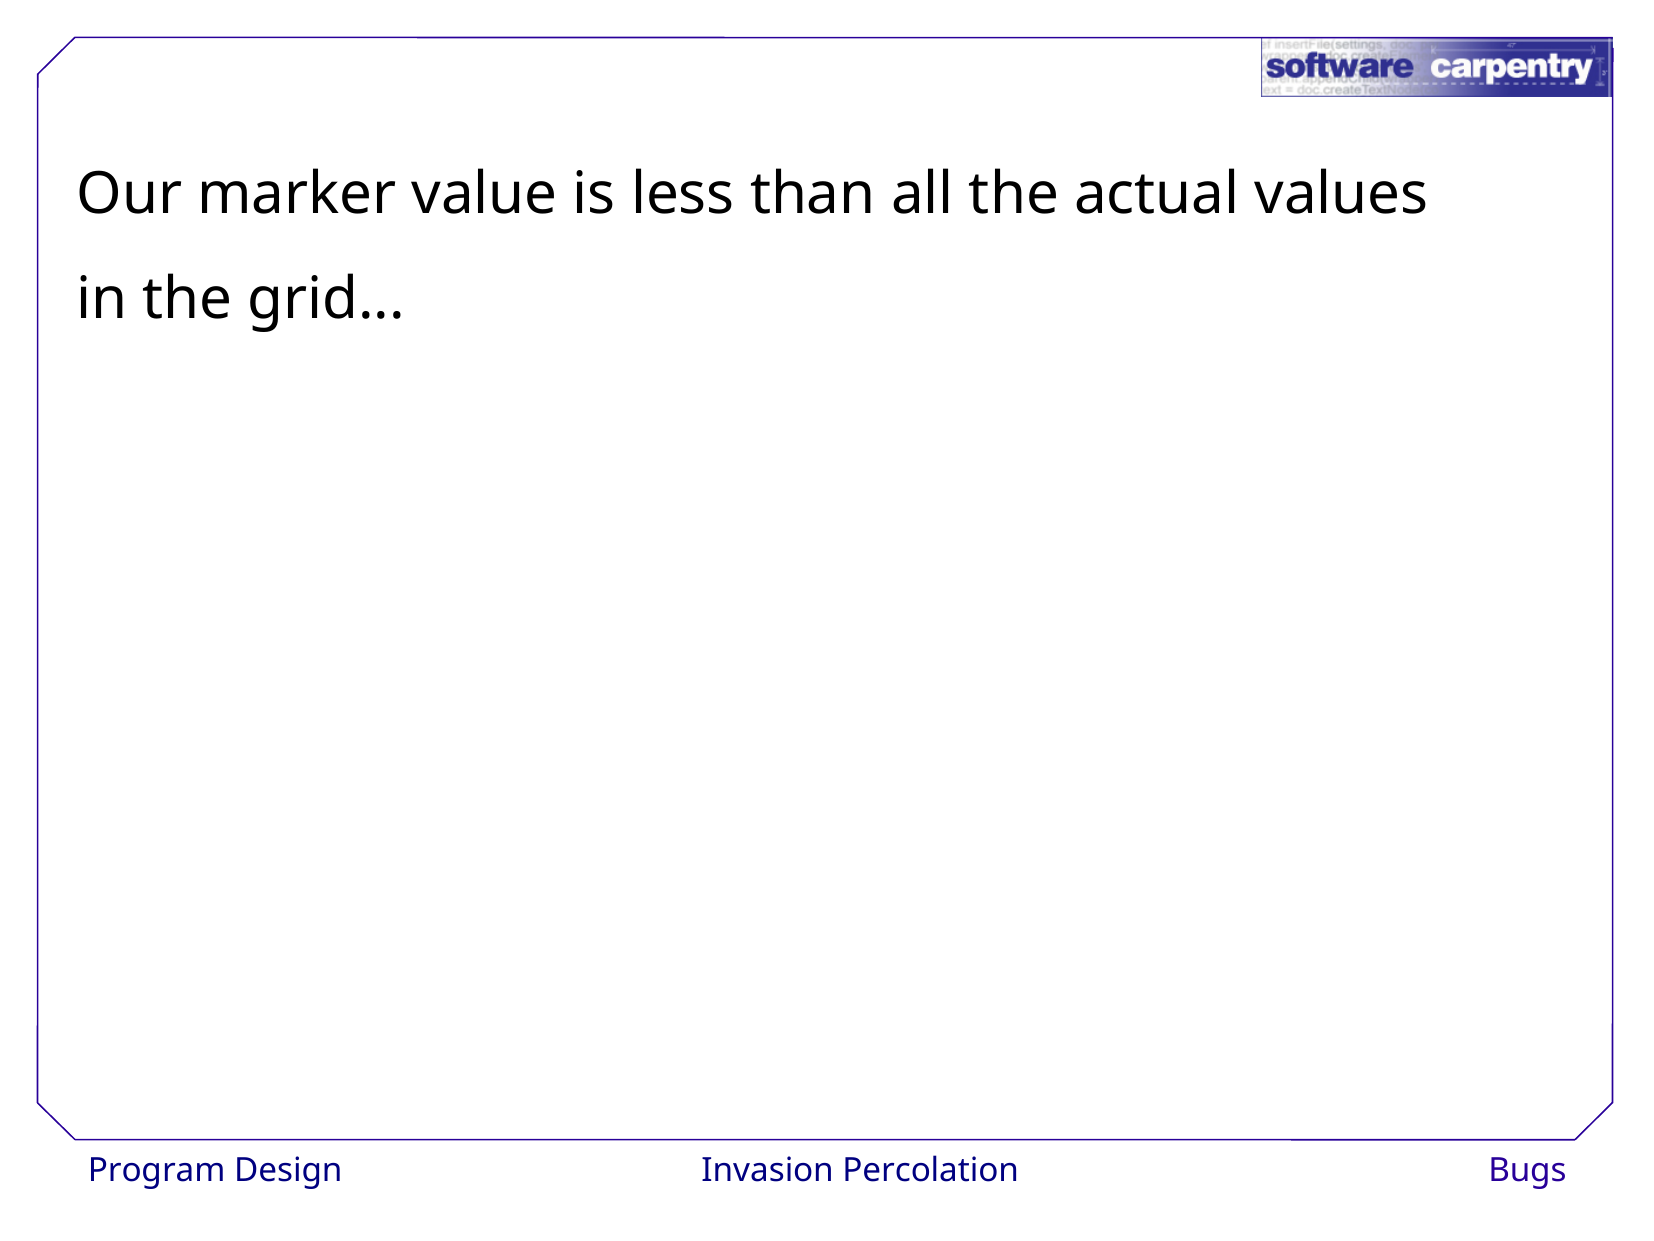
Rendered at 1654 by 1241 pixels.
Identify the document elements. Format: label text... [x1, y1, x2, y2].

picture [1261, 39, 1613, 97]
text_box Our marker value is less than all the actual values in the grid... [61, 112, 1594, 338]
